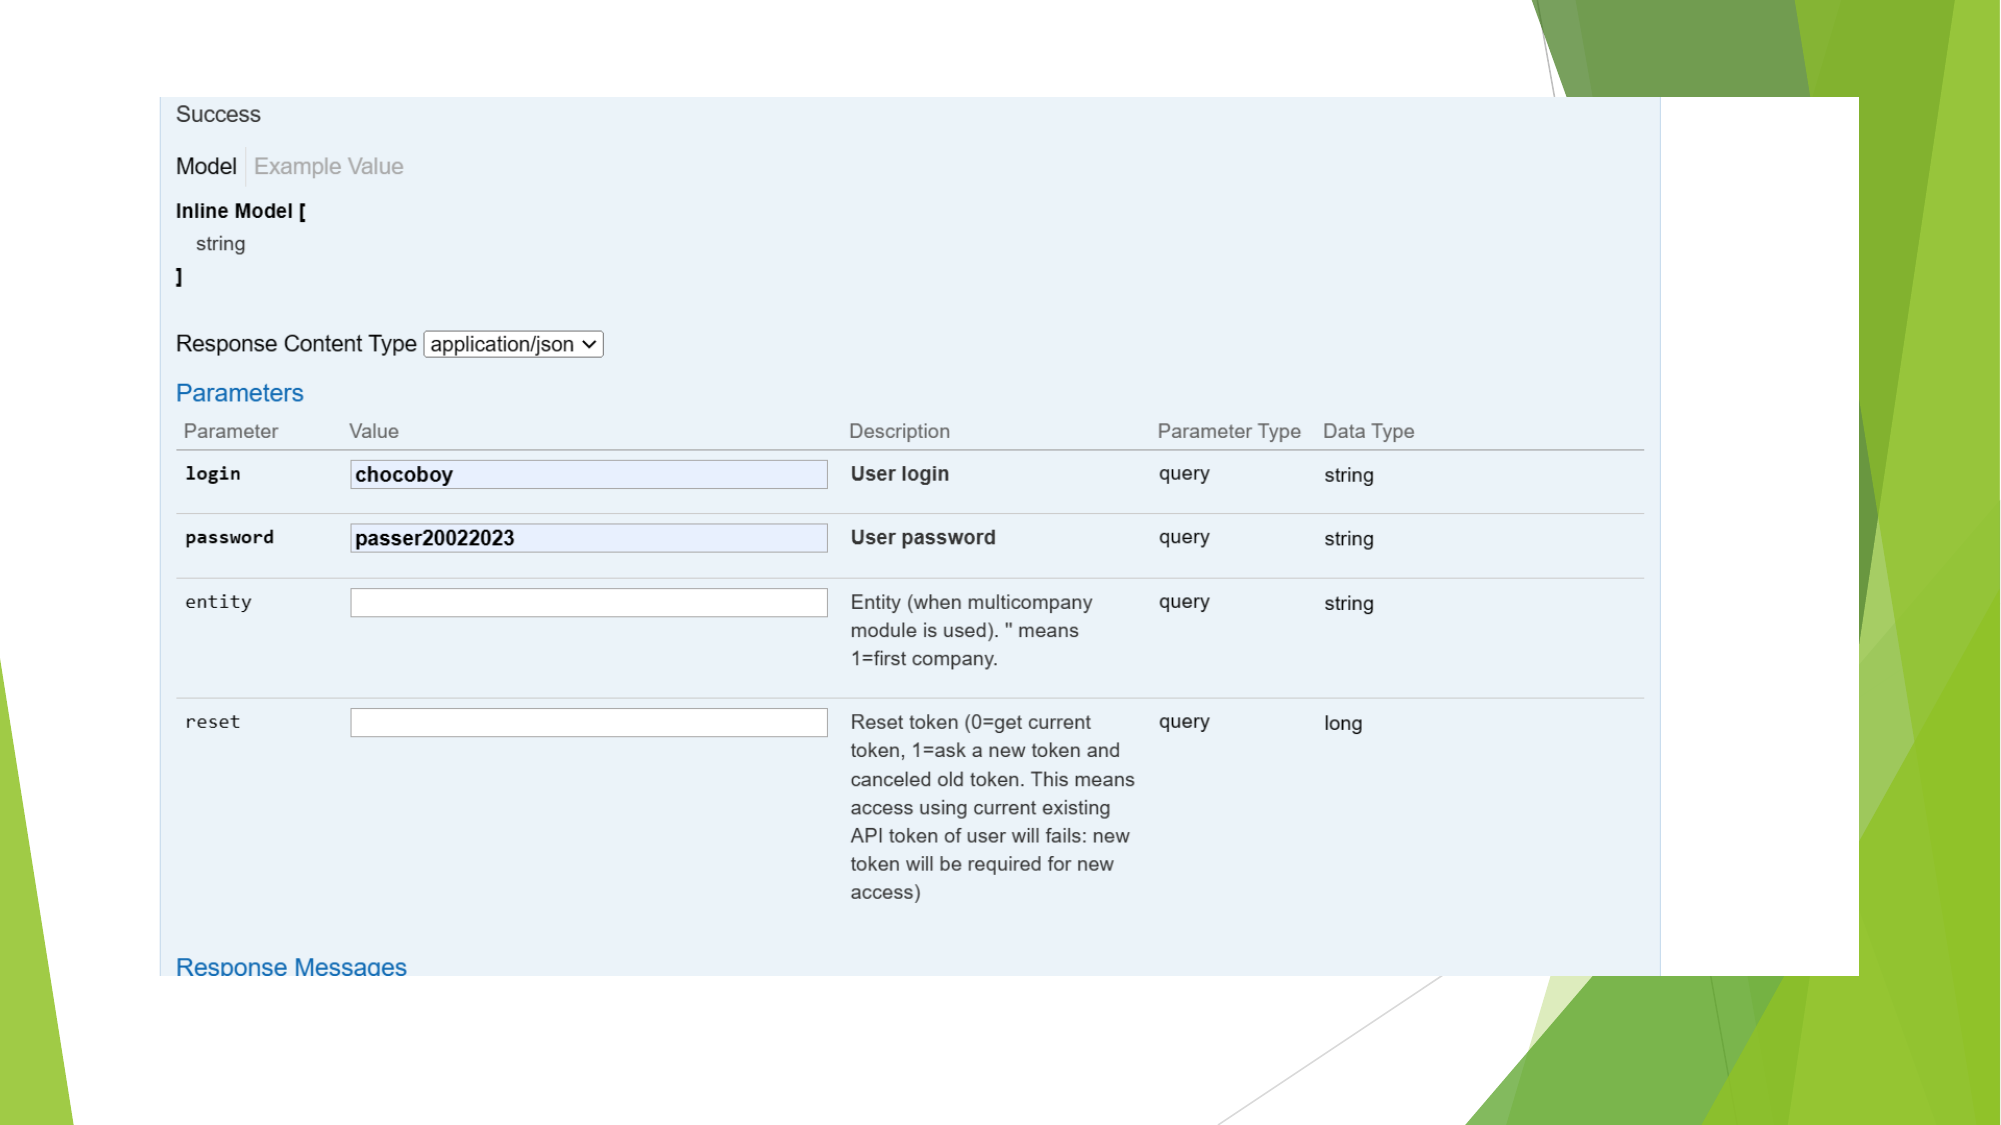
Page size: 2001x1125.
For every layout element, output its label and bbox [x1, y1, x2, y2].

picture [141, 97, 1859, 976]
